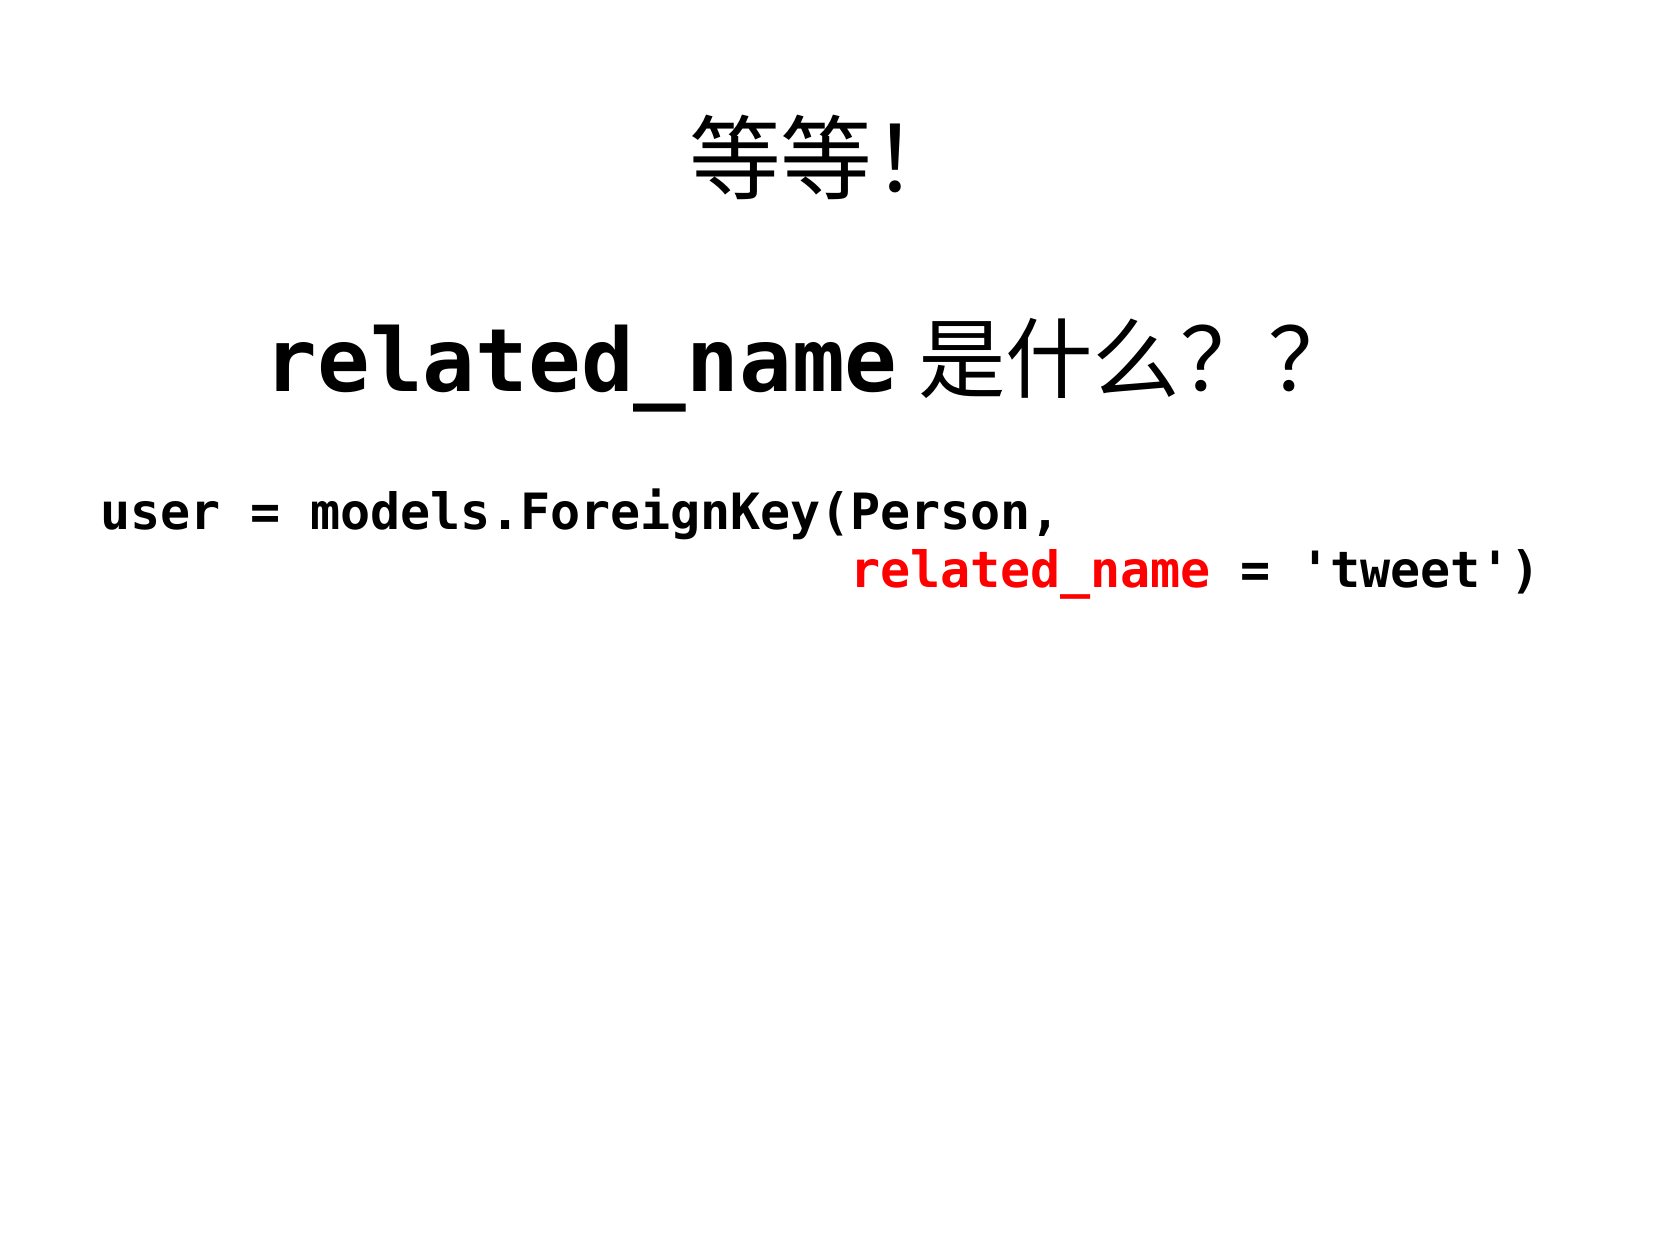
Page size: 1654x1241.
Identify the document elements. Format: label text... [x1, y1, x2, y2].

list related_name是什么？？ [82, 290, 1538, 426]
title 等等！ [82, 49, 1571, 257]
text_box user = models.ForeignKey(Person, related_name = 'tweet') [82, 472, 1583, 768]
